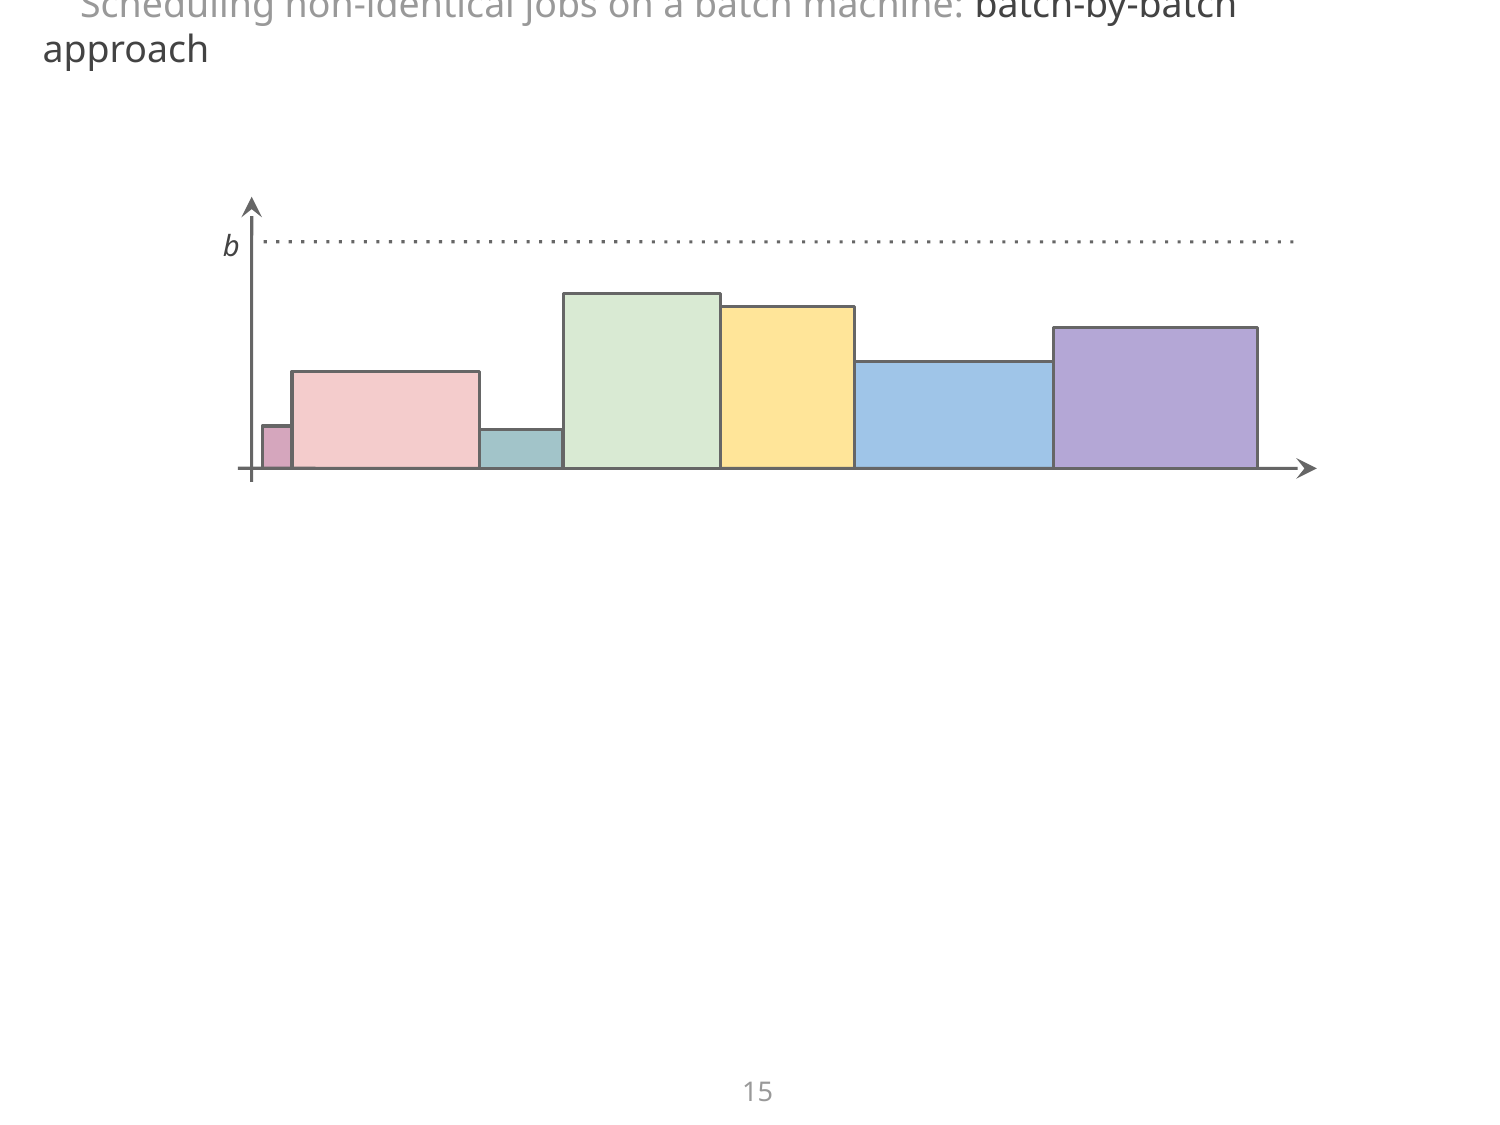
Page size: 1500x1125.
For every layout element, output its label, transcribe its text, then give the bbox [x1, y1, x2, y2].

text_box b [149, 194, 255, 289]
text_box [262, 293, 1258, 469]
title Scheduling non-identical jobs on a batch machine: batch-by-batch approach [27, 13, 1399, 85]
